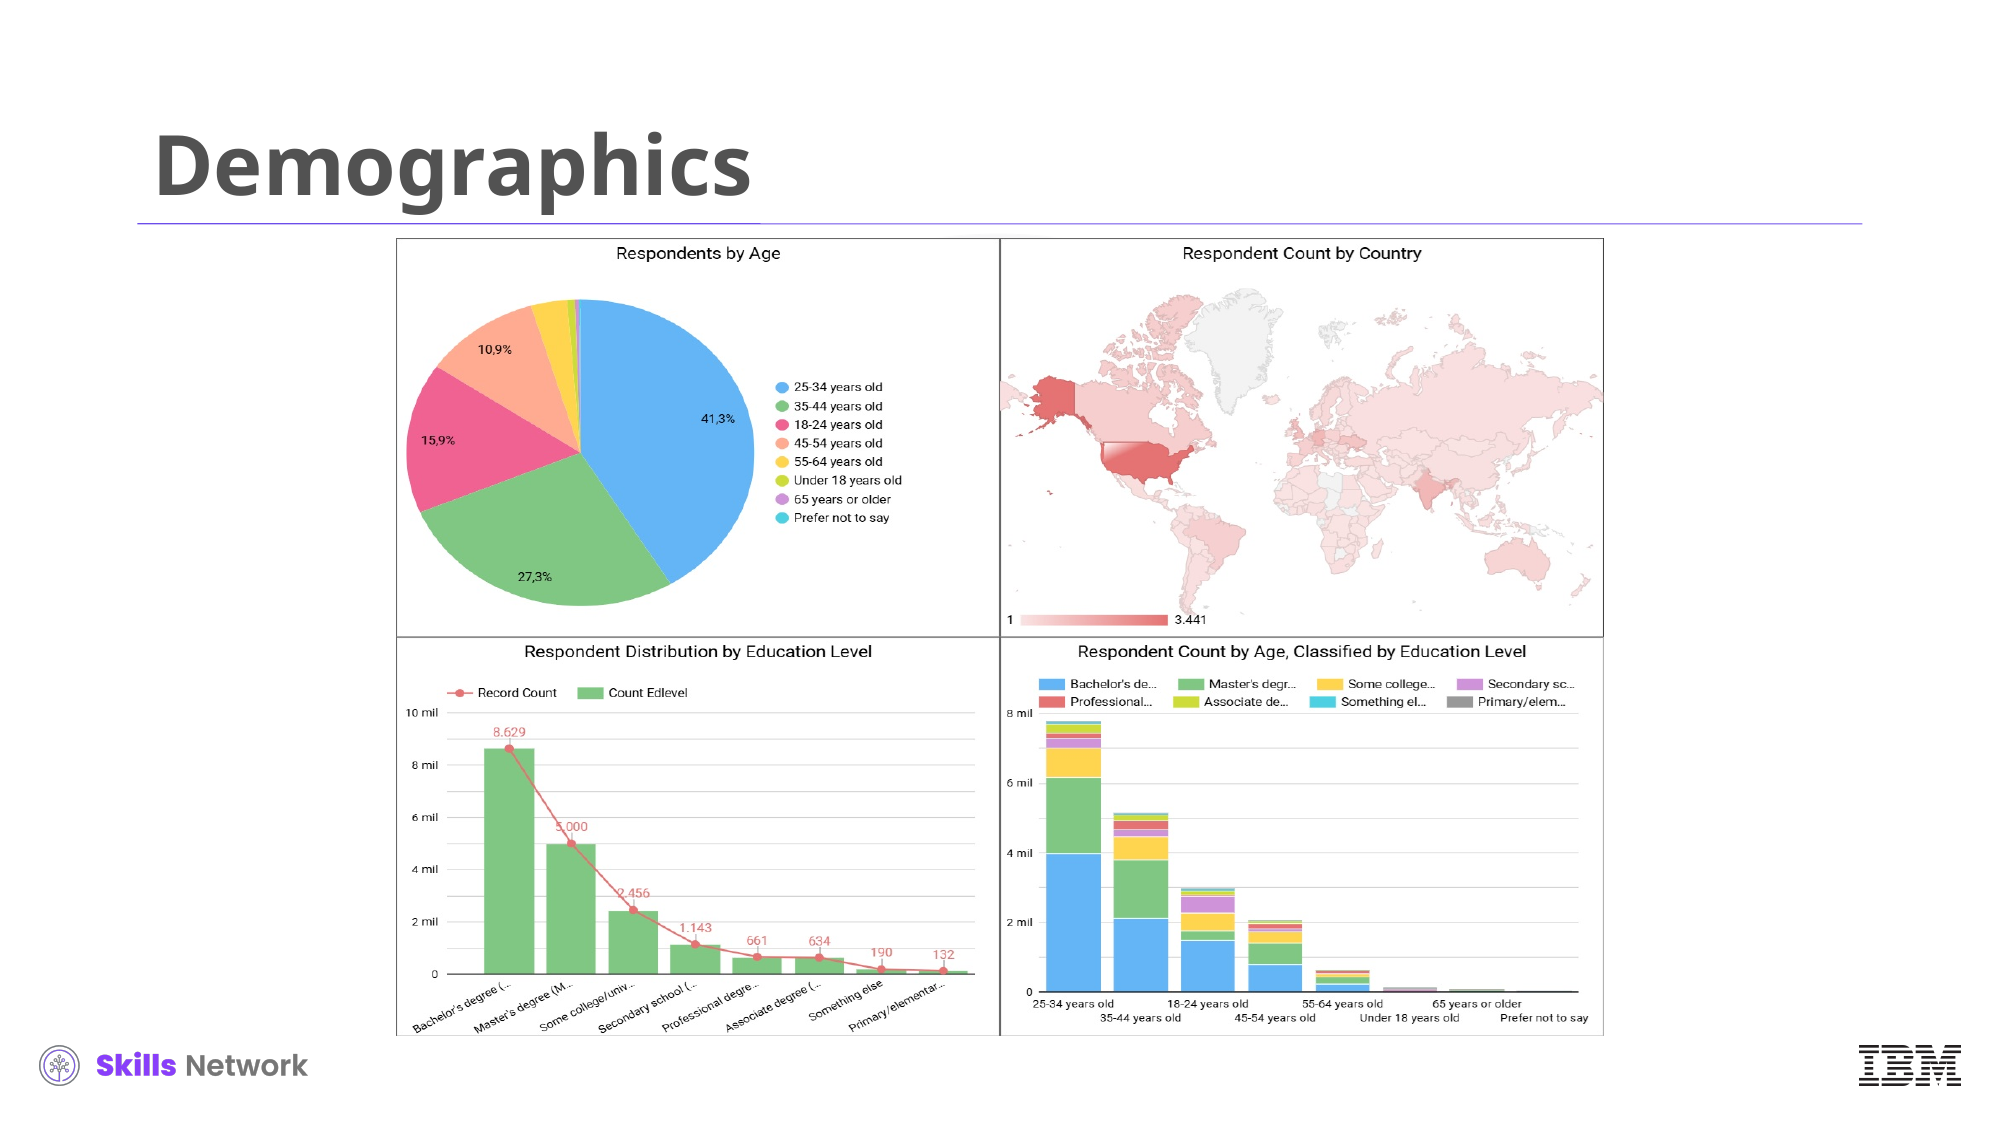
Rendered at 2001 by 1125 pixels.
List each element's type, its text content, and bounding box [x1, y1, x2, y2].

picture [396, 238, 1604, 1036]
title Demographics [137, 59, 1863, 278]
picture [1859, 1045, 1961, 1086]
picture [39, 1045, 308, 1086]
